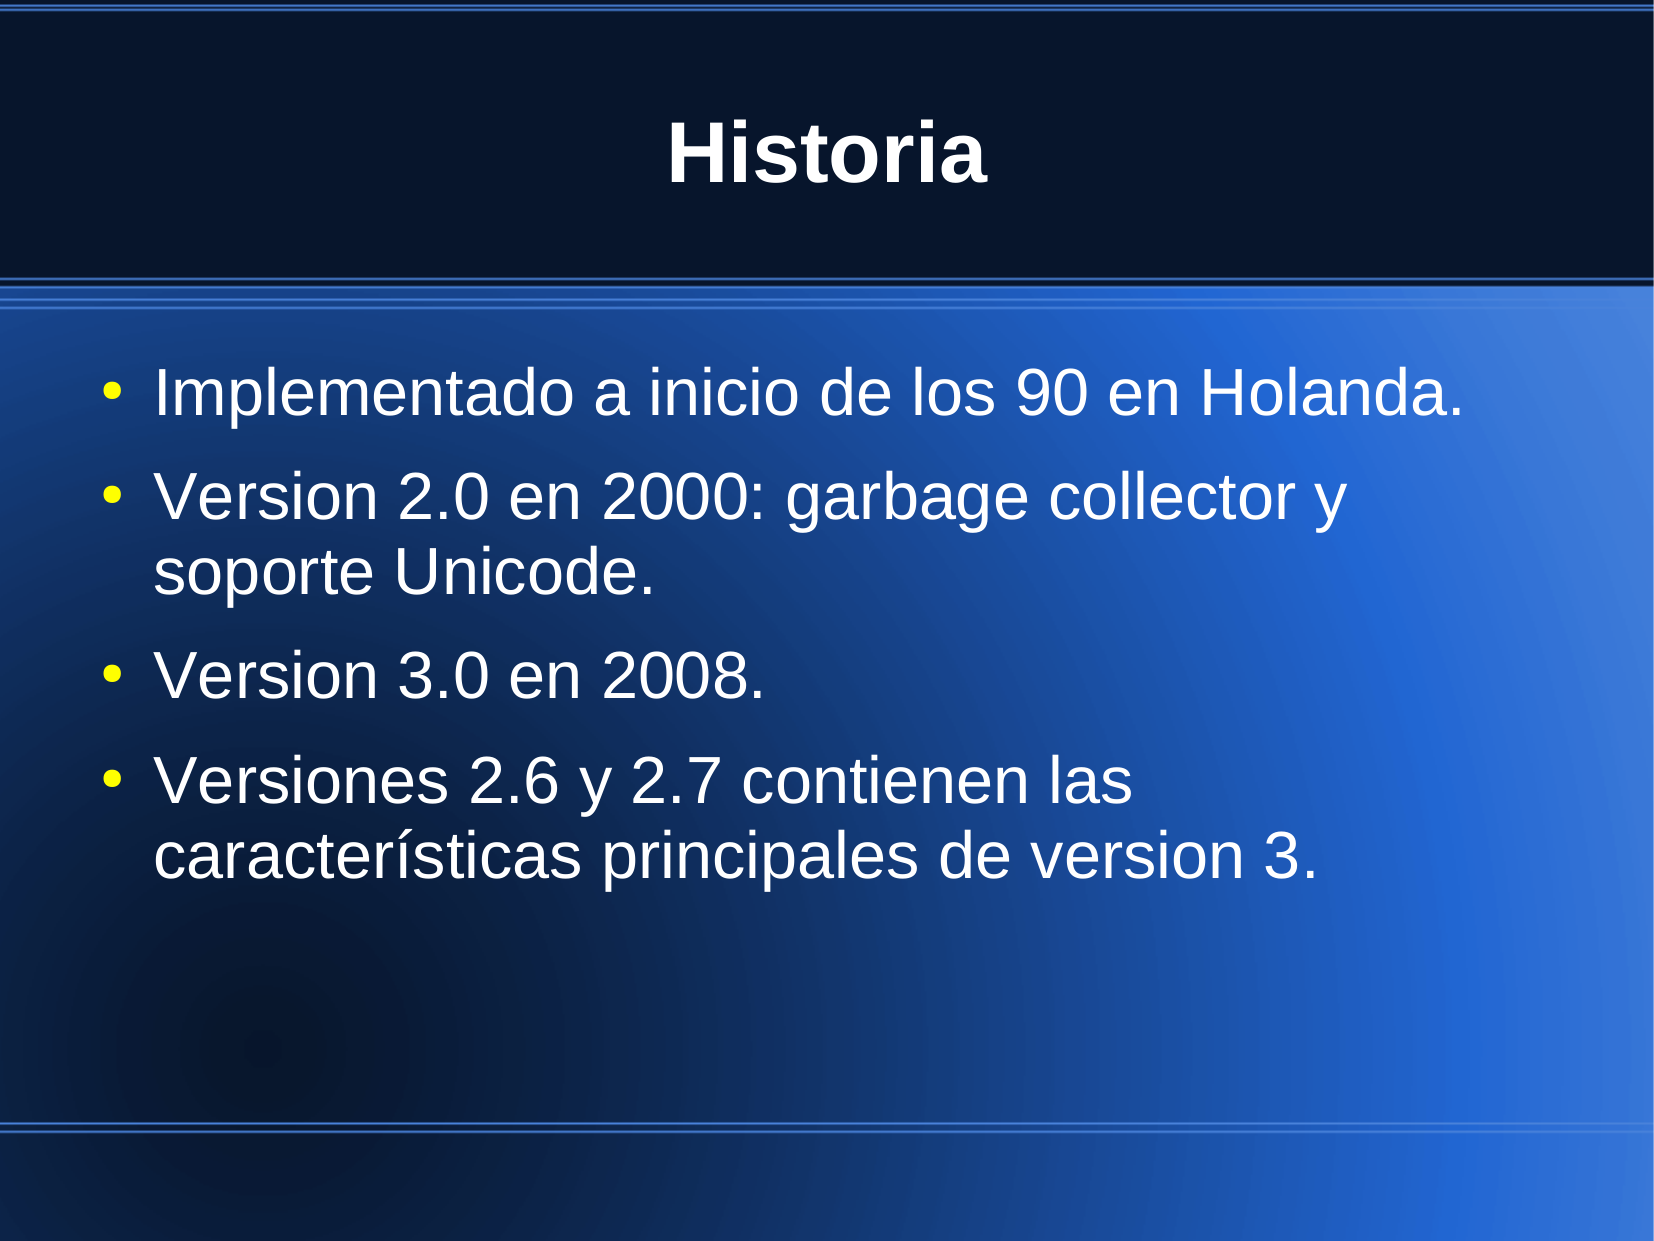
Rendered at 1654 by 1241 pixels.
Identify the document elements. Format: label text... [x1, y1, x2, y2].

title Historia [82, 49, 1571, 257]
list Implementado a inicio de los 90 en Holanda. Version 2.0 en 2000: garbage collector y soporte Unicode. Version 3.0 en 2008. Versiones 2.6 y 2.7 contienen las características principales de version 3. [82, 355, 1571, 1075]
picture [0, 0, 1654, 1241]
